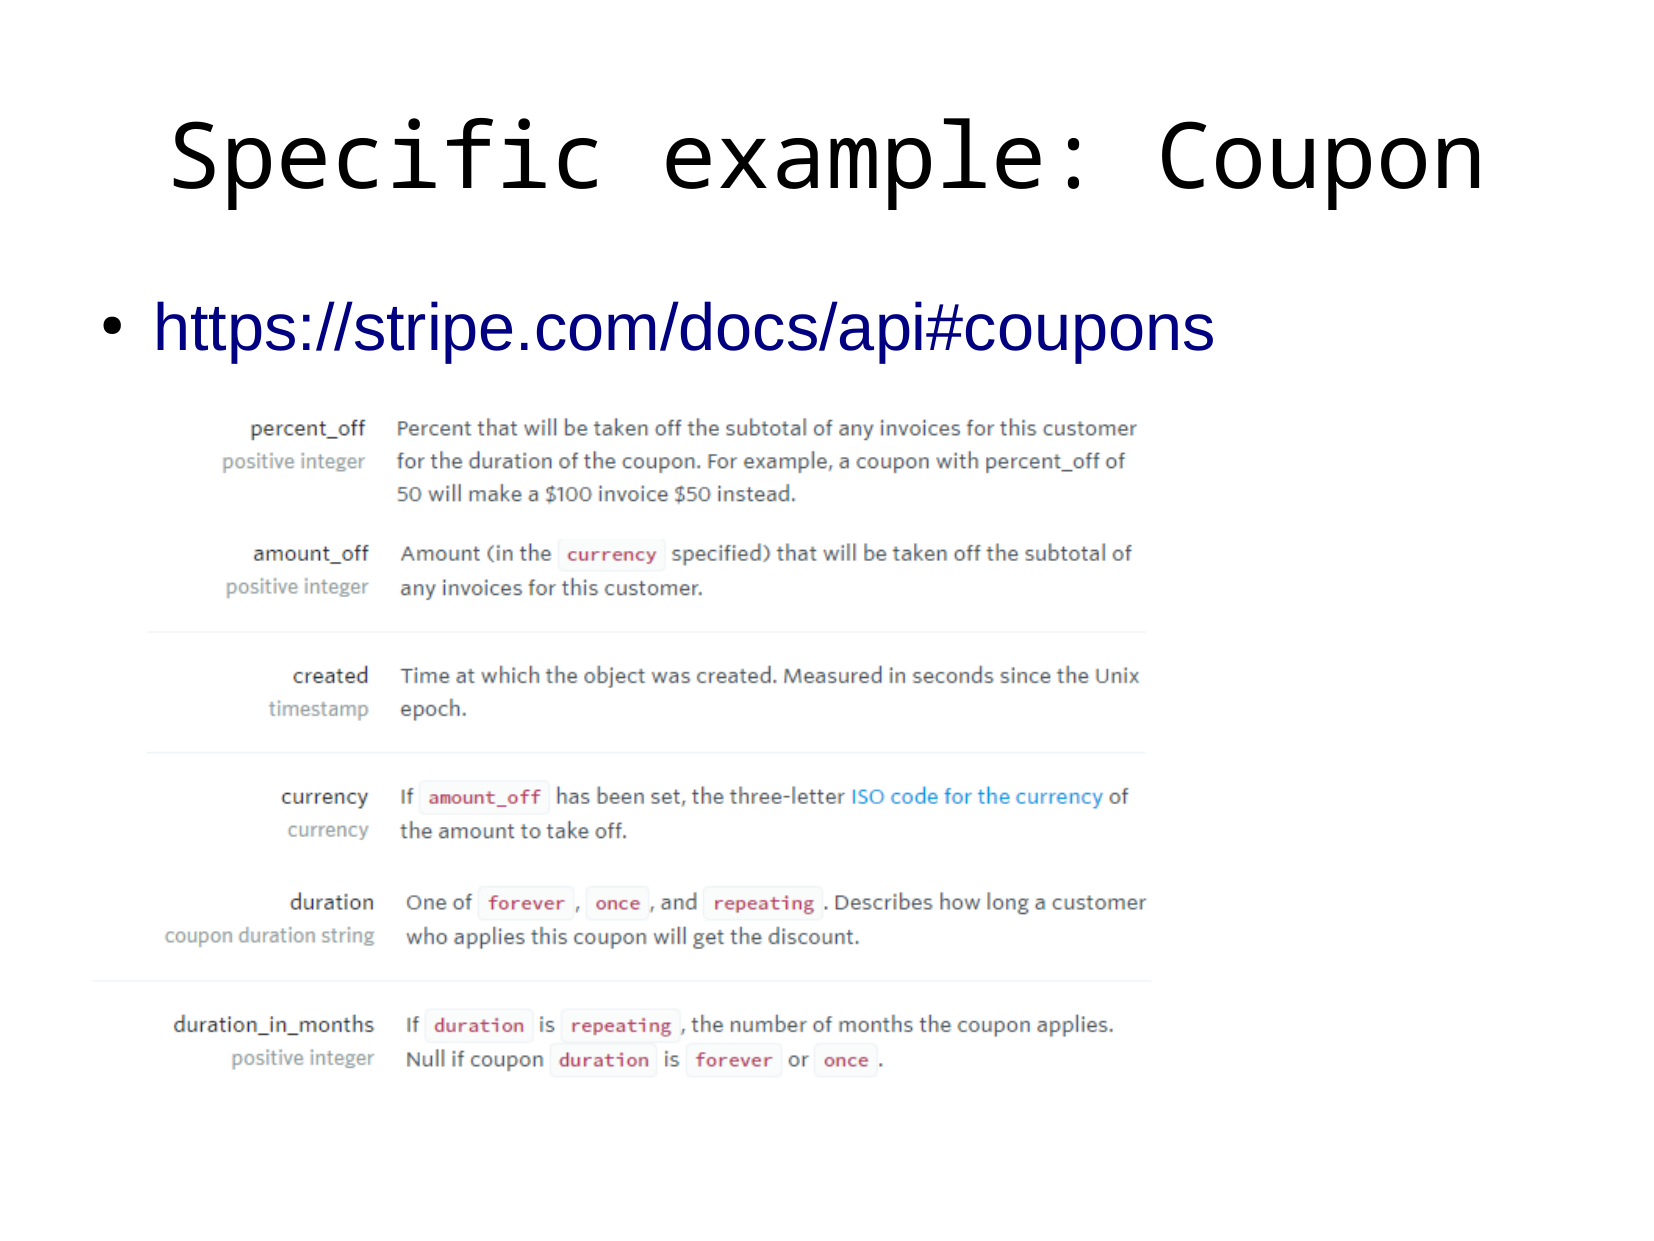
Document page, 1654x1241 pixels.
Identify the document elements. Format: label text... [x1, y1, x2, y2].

picture [90, 539, 1191, 1096]
title Specific example: Coupon [82, 49, 1571, 257]
picture [184, 395, 1201, 526]
list https://stripe.com/docs/api#coupons [82, 290, 1571, 1010]
